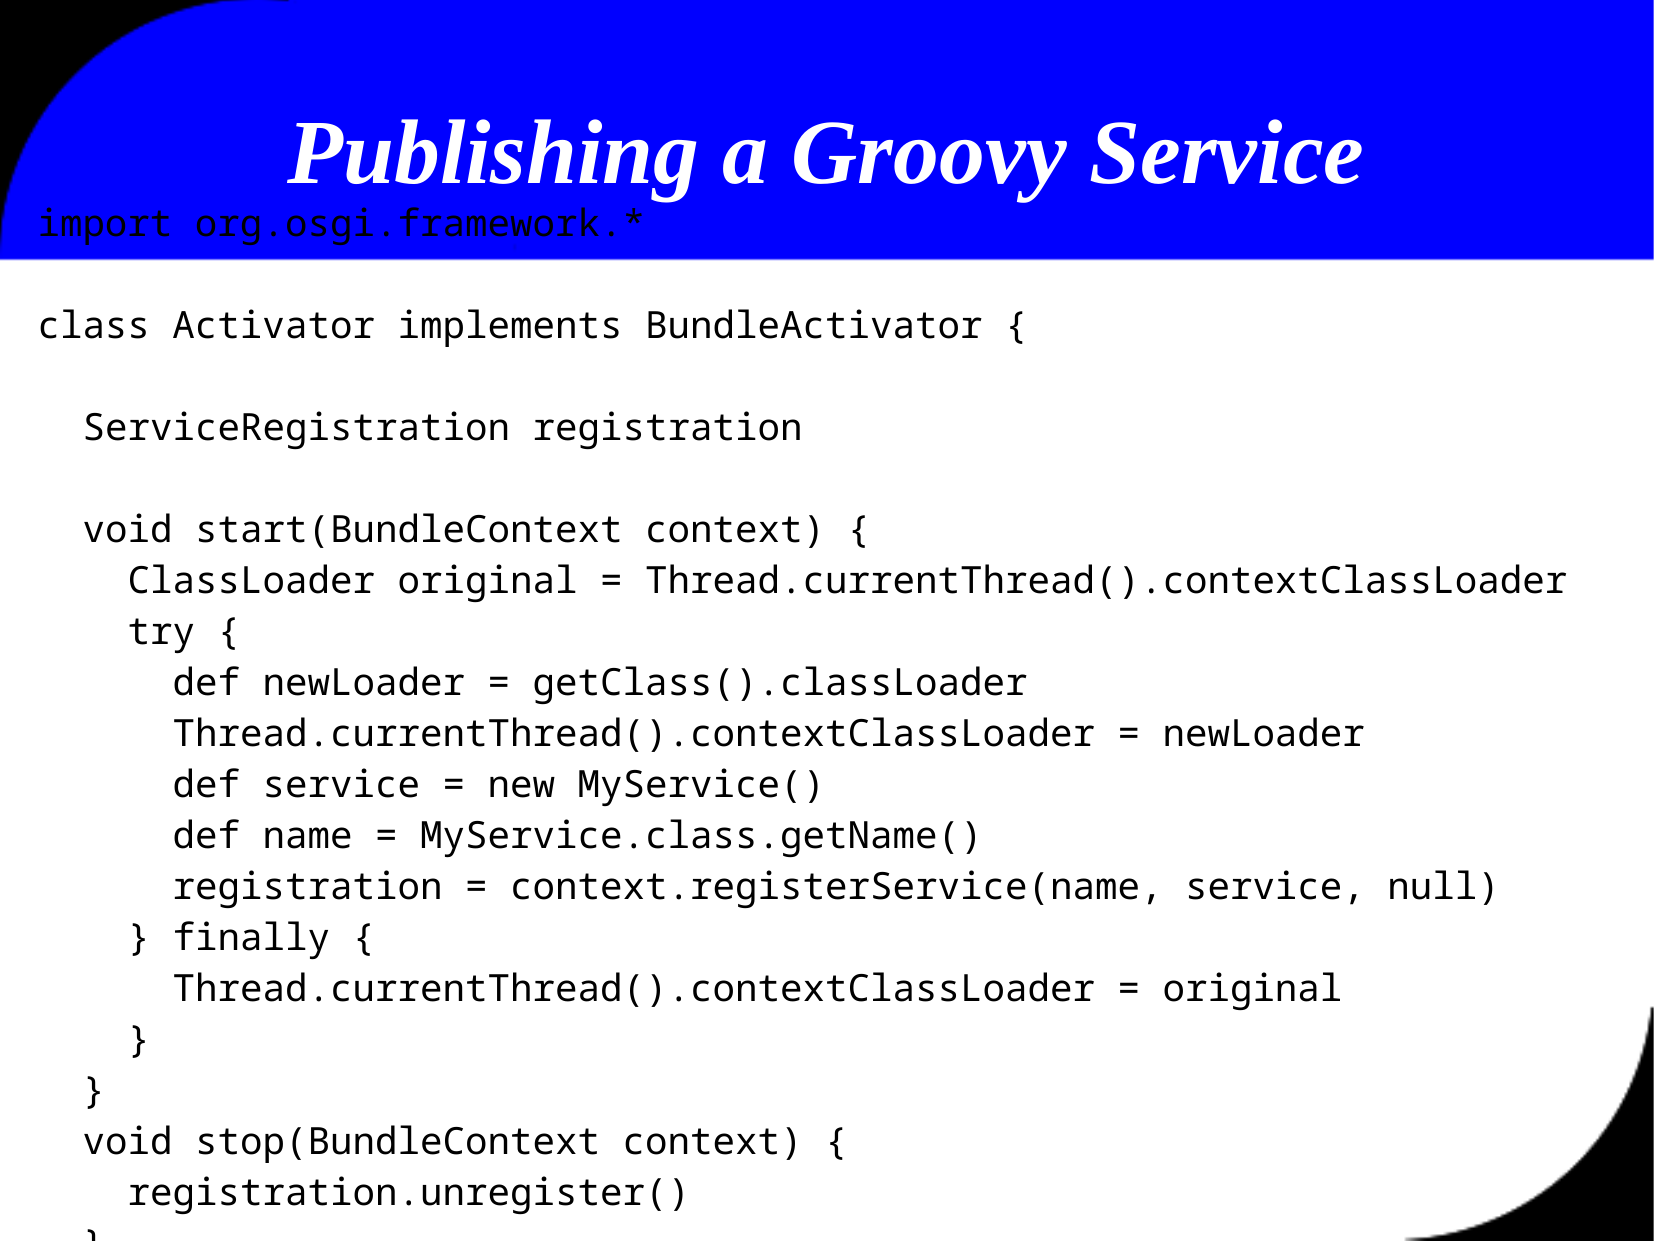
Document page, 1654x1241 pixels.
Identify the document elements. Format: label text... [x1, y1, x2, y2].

title Publishing a Groovy Service [82, 49, 1571, 257]
picture [0, 0, 1654, 1241]
subtitle import org.osgi.framework.* class Activator implements BundleActivator { ServiceRegistration registration void start(BundleContext context) { ClassLoader original = Thread.currentThread().contextClassLoader try { def newLoader = getClass().classLoader Thread.currentThread().contextClassLoader = newLoader def service = new MyService() def name = MyService.class.getName() registration = context.registerService(name, service, null) } finally { Thread.currentThread().contextClassLoader = original } } void stop(BundleContext context) { registration.unregister() } } [37, 278, 1613, 1237]
